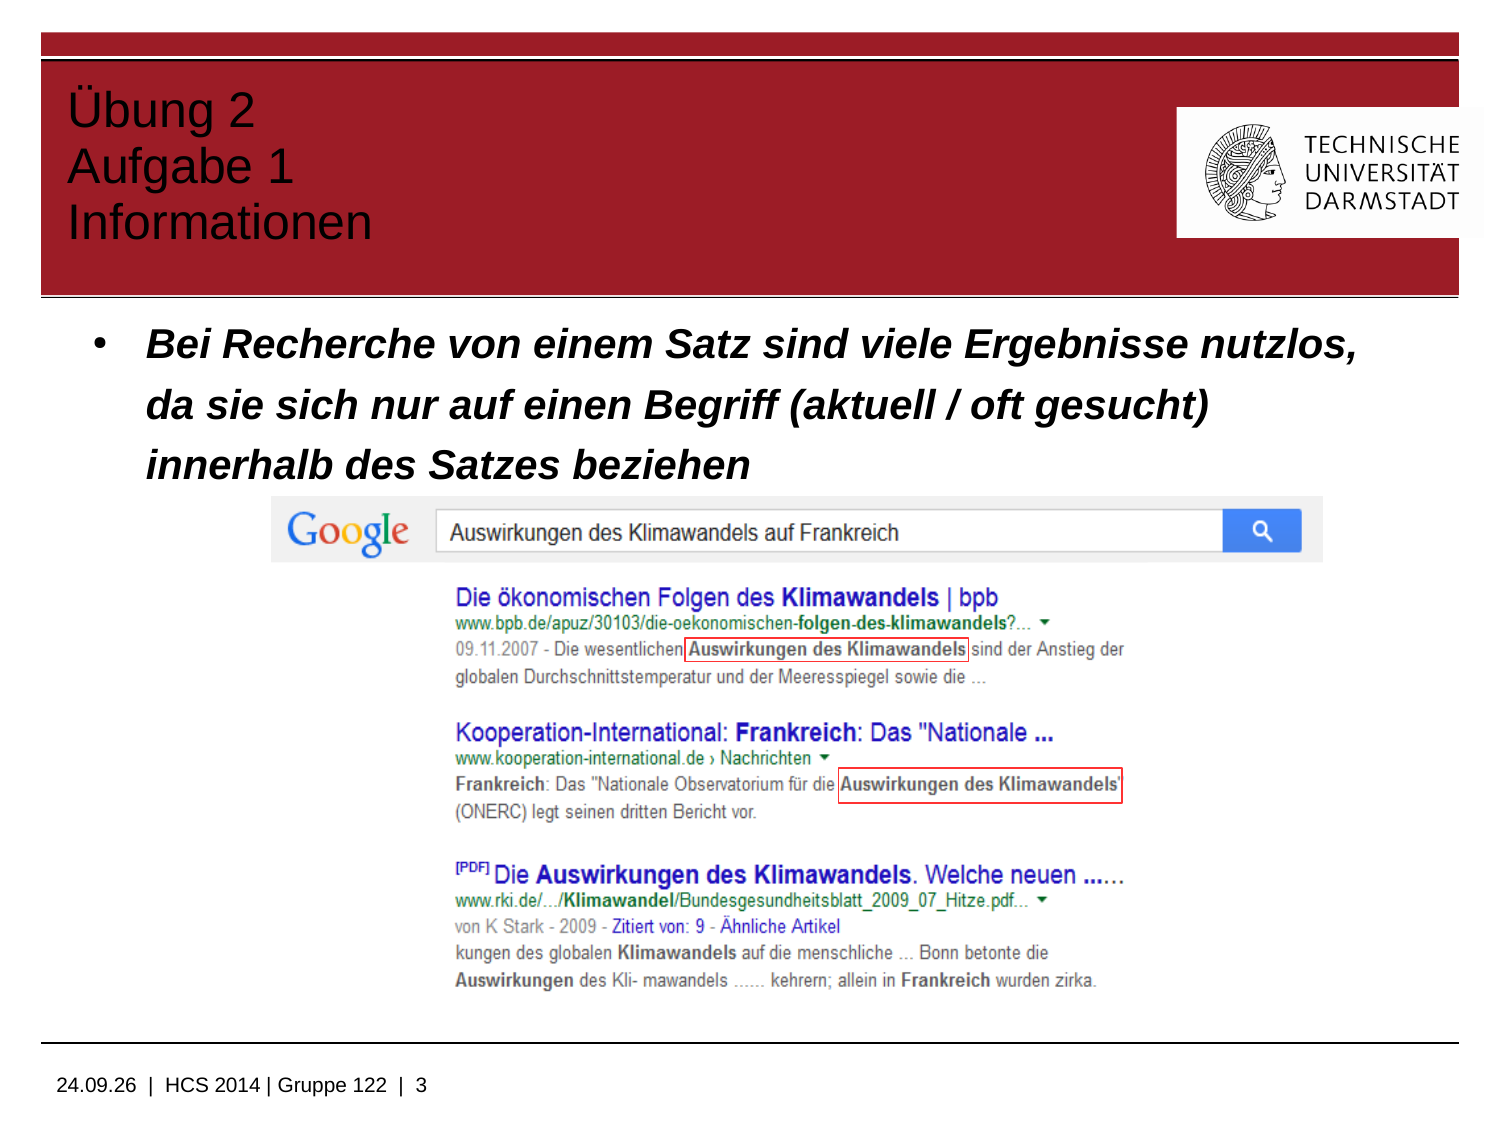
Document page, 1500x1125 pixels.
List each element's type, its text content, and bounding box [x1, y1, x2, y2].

picture [271, 496, 1323, 1077]
list Bei Recherche von einem Satz sind viele Ergebnisse nutzlos, da sie sich nur auf einen Begriff (aktuell / oft gesucht) innerhalb des Satzes beziehen [75, 307, 1395, 619]
picture [1176, 107, 1484, 238]
title Übung 2 Aufgabe 1 Informationen [67, 82, 1158, 250]
